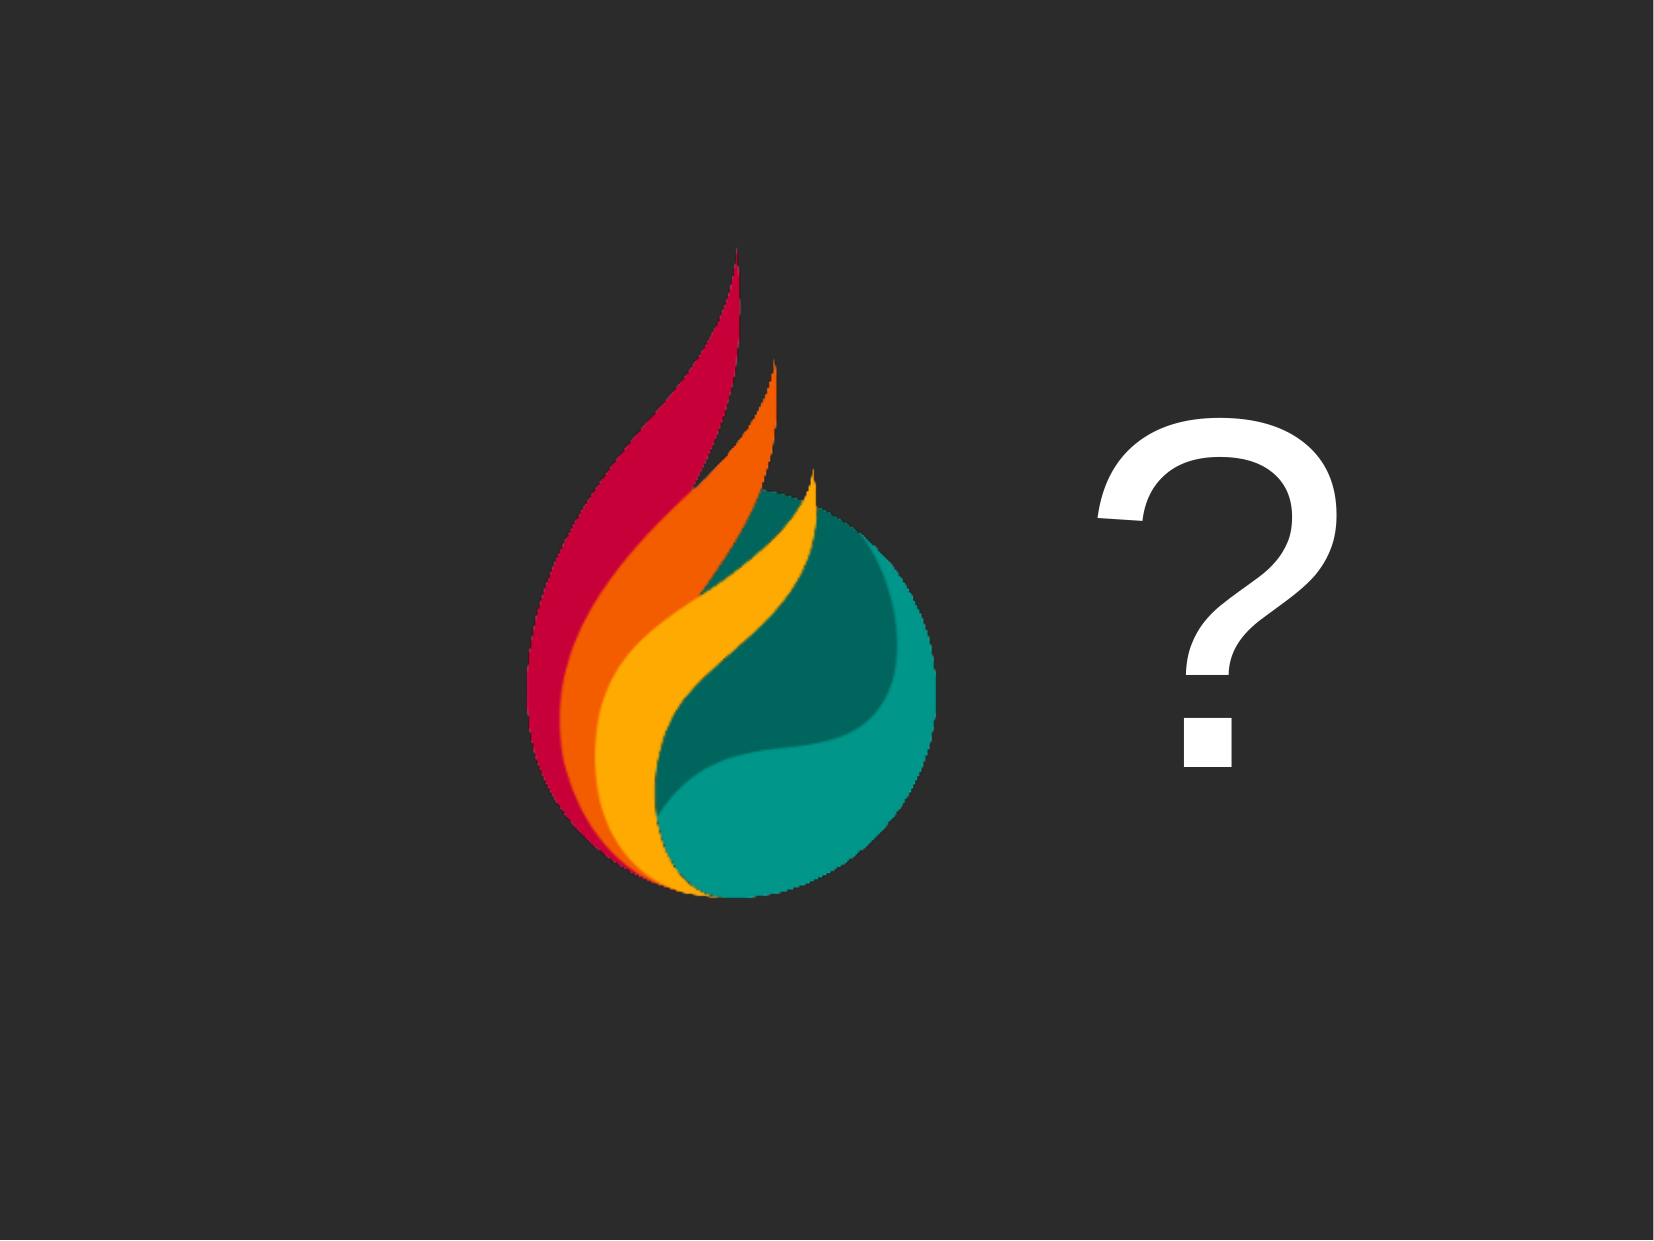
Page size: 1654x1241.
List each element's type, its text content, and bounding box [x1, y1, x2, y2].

picture [525, 233, 939, 901]
text_box ? [1062, 307, 1382, 881]
